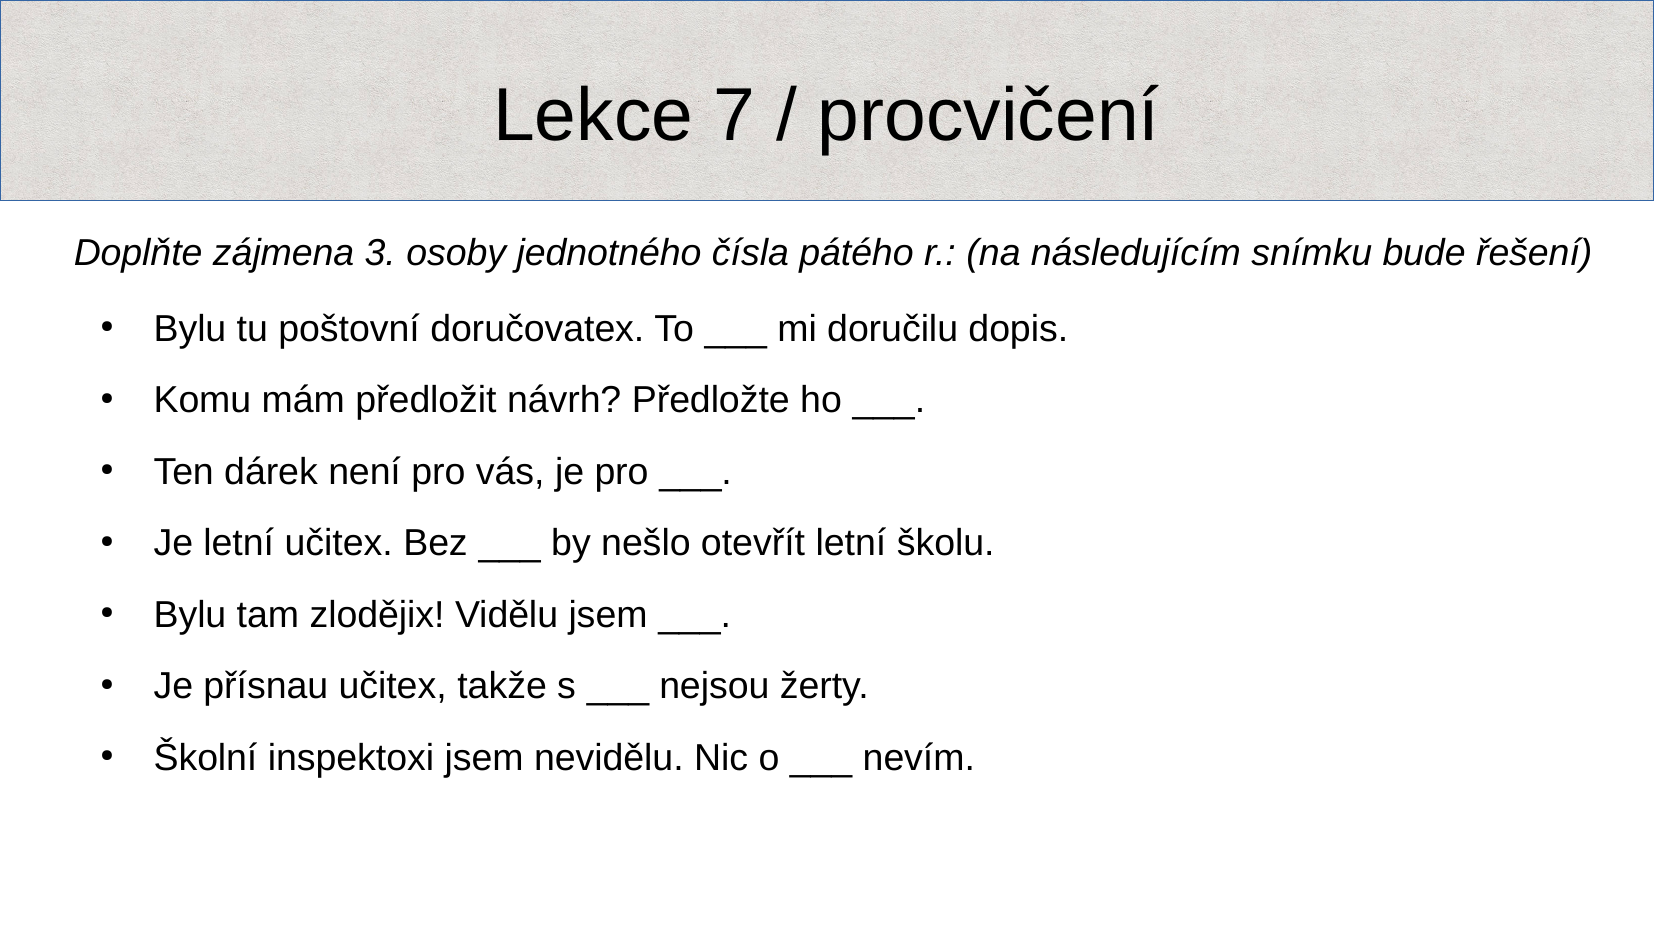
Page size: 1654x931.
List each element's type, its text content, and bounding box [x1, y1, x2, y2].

list Bylu tu poštovní doručovatex. To ___ mi doručilu dopis. Komu mám předložit návrh? Předložte ho ___. Ten dárek není pro vás, je pro ___. Je letní učitex. Bez ___ by nešlo otevřít letní školu. Bylu tam zlodějix! Vidělu jsem ___. Je přísnau učitex, takže s ___ nejsou žerty. Školní inspektoxi jsem nevidělu. Nic o ___ nevím. [82, 307, 1571, 886]
picture [1, 1, 1653, 200]
title Lekce 7 / procvičení [82, 37, 1571, 193]
text_box Doplňte zájmena 3. osoby jednotného čísla pátého r.: (na následujícím snímku bude řešení) [59, 224, 1630, 282]
